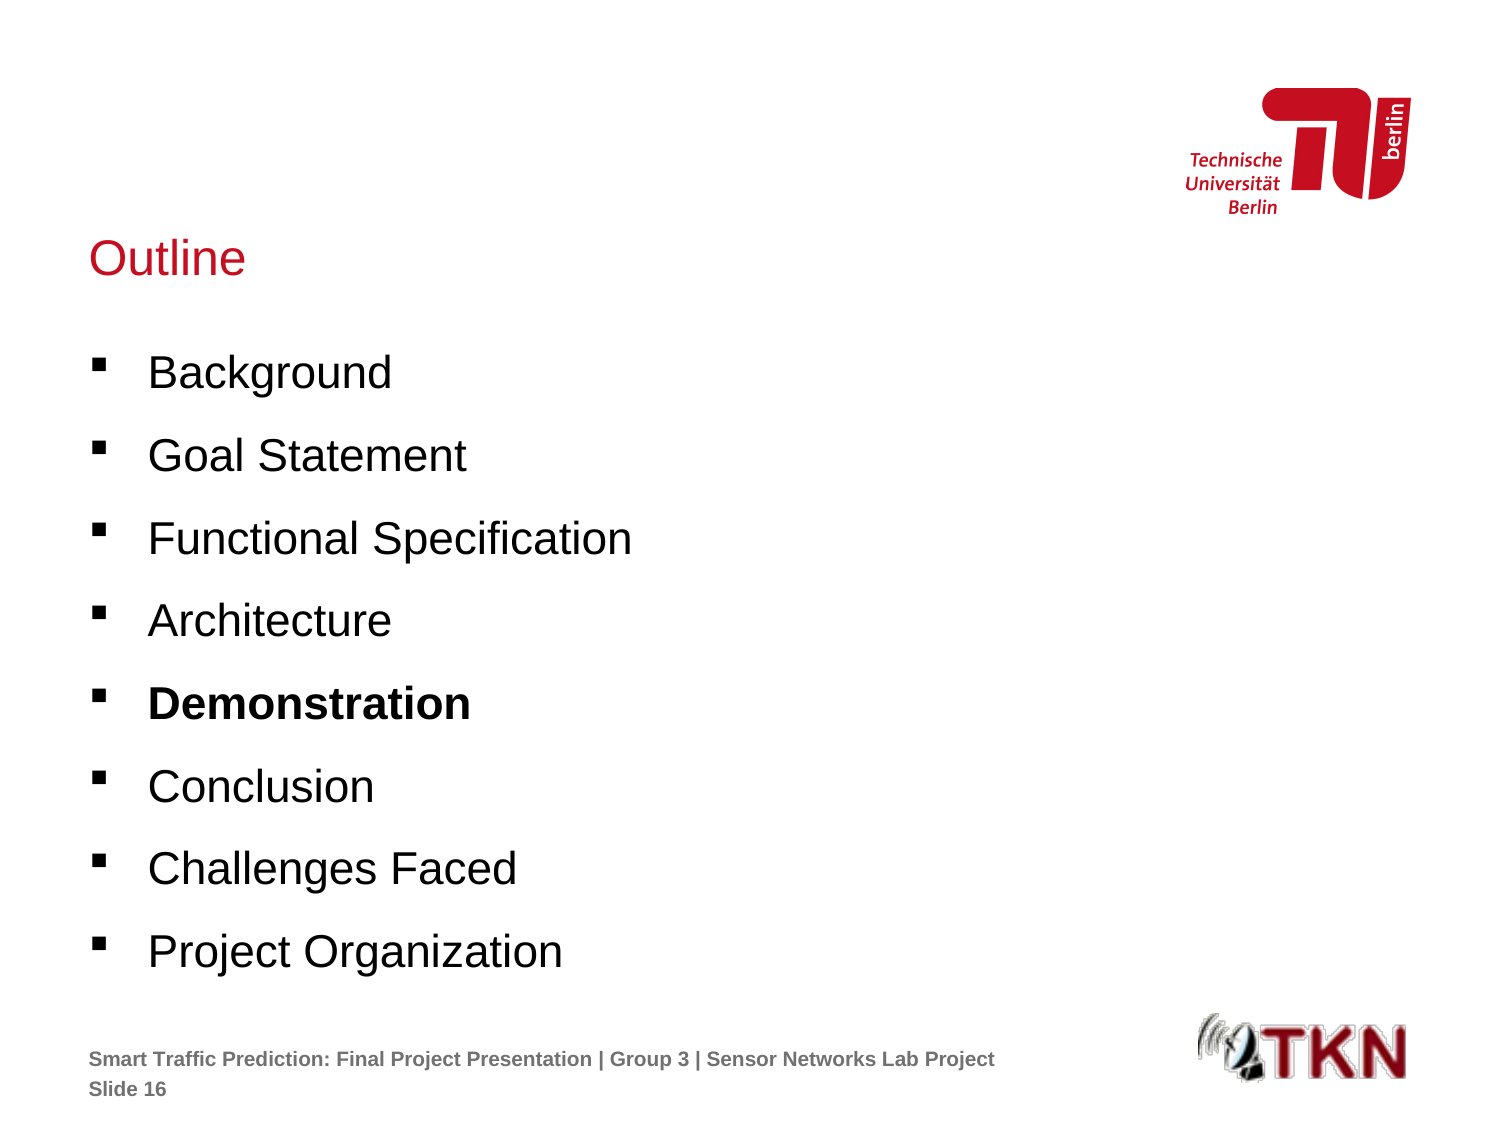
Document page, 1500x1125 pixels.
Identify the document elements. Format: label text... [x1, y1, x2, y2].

text_box Slide <number> [88, 1075, 1176, 1101]
text_box [1175, 1011, 1424, 1106]
list Background Goal Statement Functional Specification Architecture Demonstration Conclusion Challenges Faced Project Organization [88, 315, 1411, 983]
text_box Smart Traffic Prediction: Final Project Presentation | Group 3 | Sensor Networks Lab Project [88, 1045, 1176, 1071]
picture [1186, 88, 1411, 214]
title Outline [88, 222, 1411, 286]
picture [1198, 1013, 1408, 1083]
